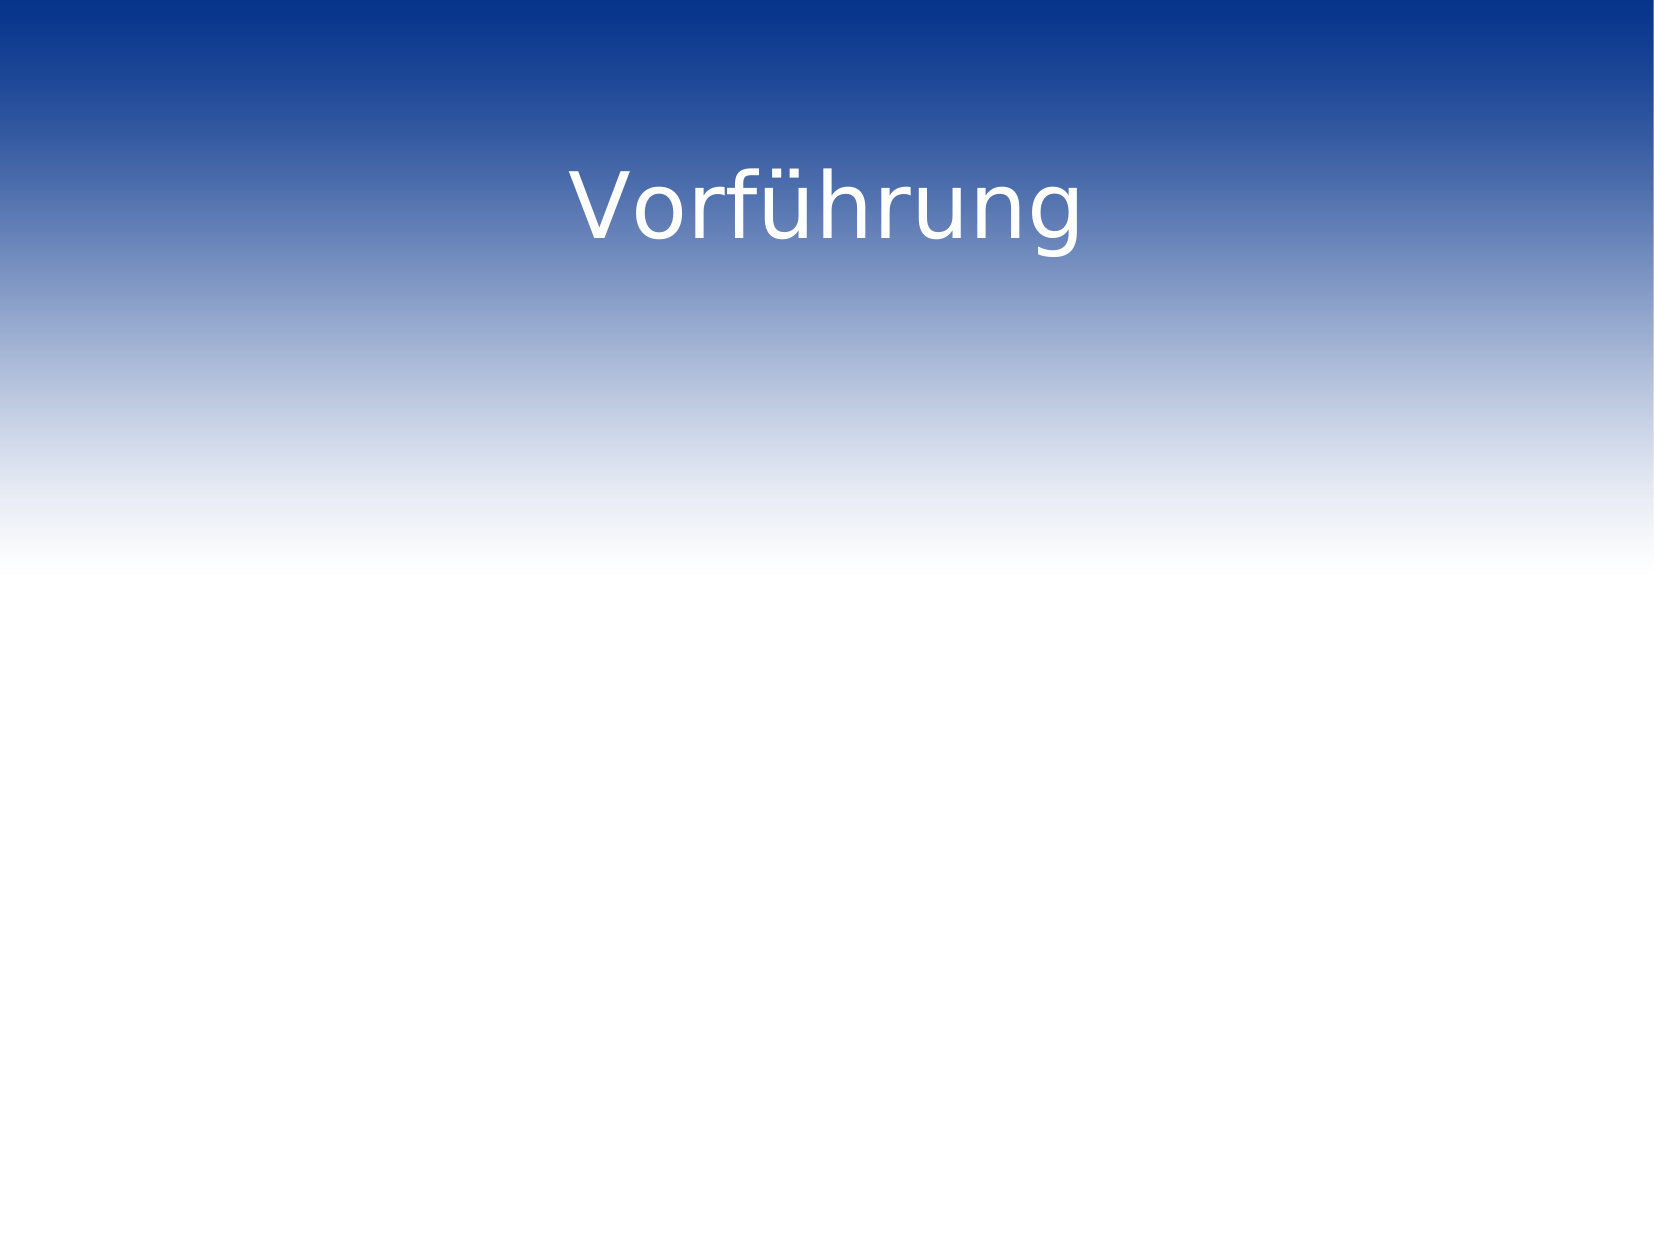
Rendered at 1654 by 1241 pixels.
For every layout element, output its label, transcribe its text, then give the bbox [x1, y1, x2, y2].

title Vorführung [121, 102, 1534, 311]
picture [0, 0, 1654, 1241]
